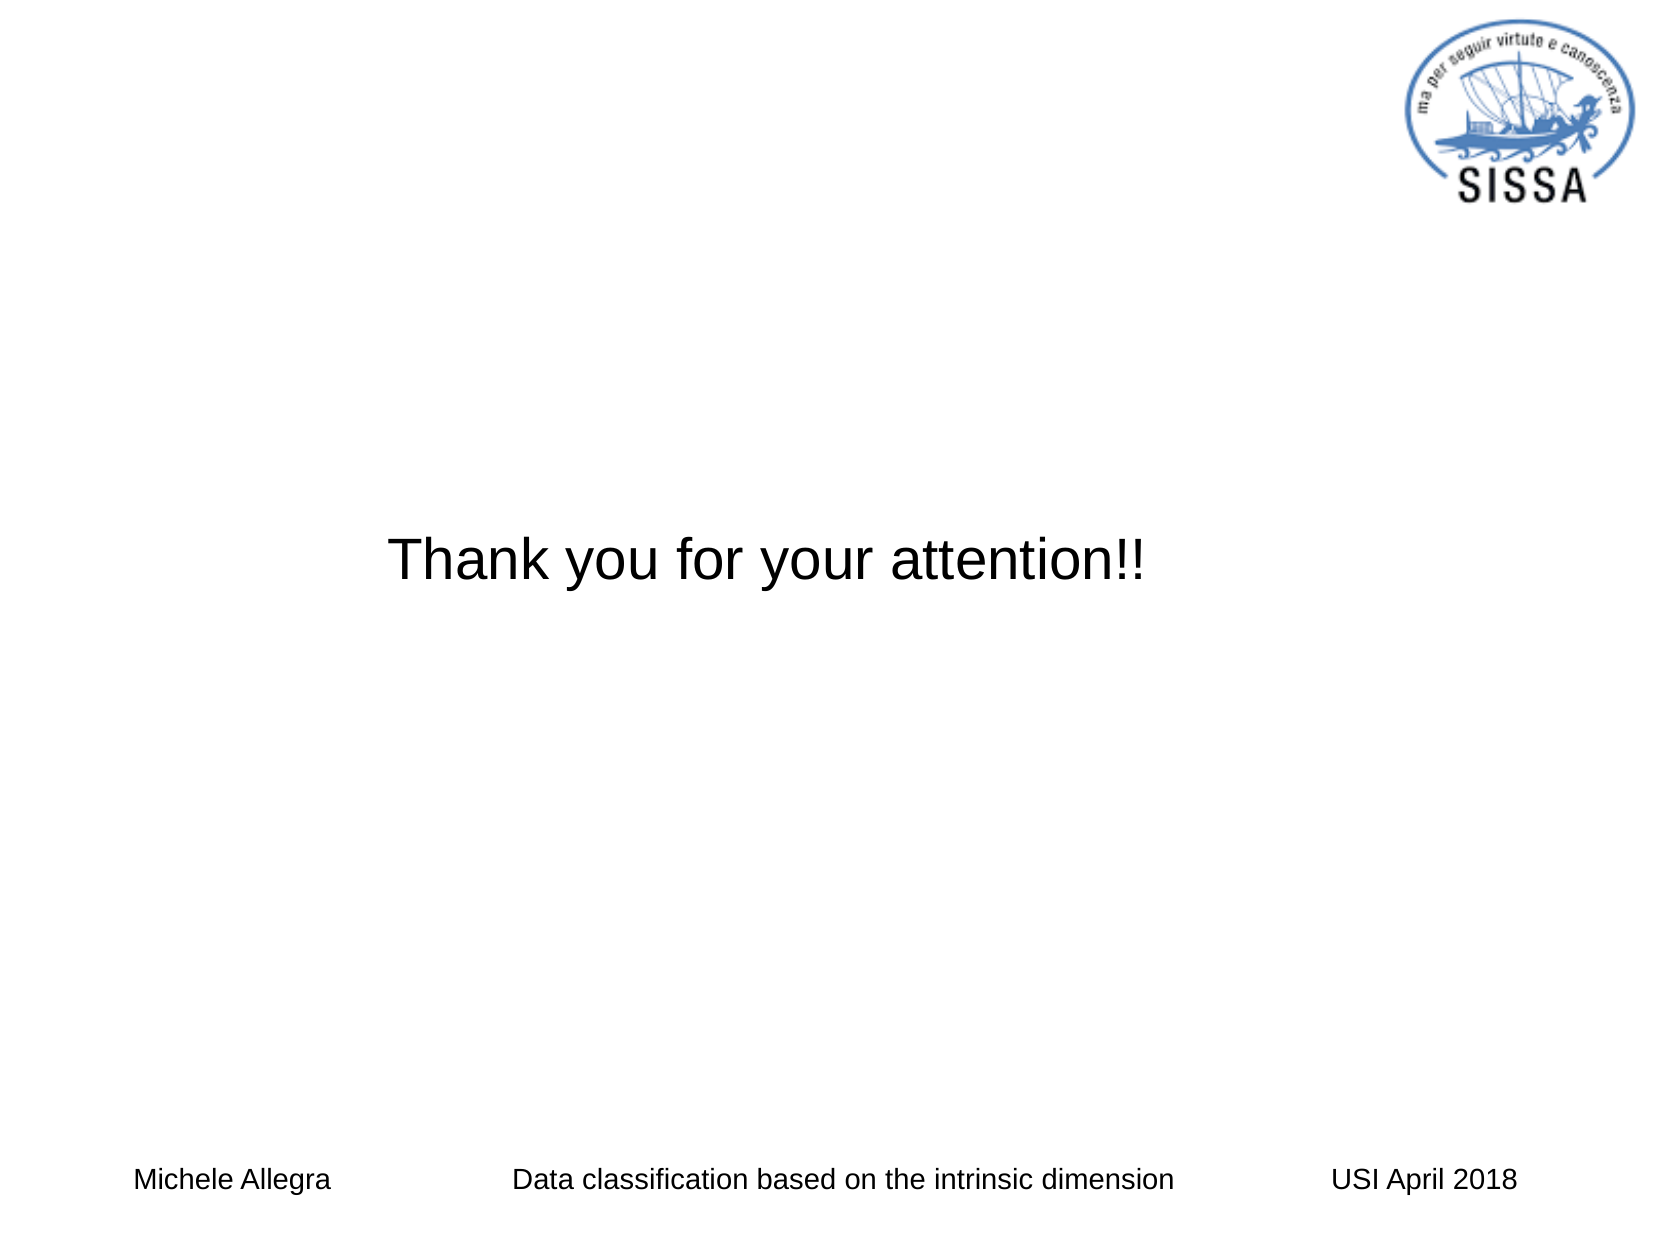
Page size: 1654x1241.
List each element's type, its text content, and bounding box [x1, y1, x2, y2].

subtitle [82, 198, 1571, 1111]
picture [1391, 16, 1652, 207]
title Michele Allegra Data classification based on the intrinsic dimension USI April 2018 [82, 1141, 1571, 1217]
